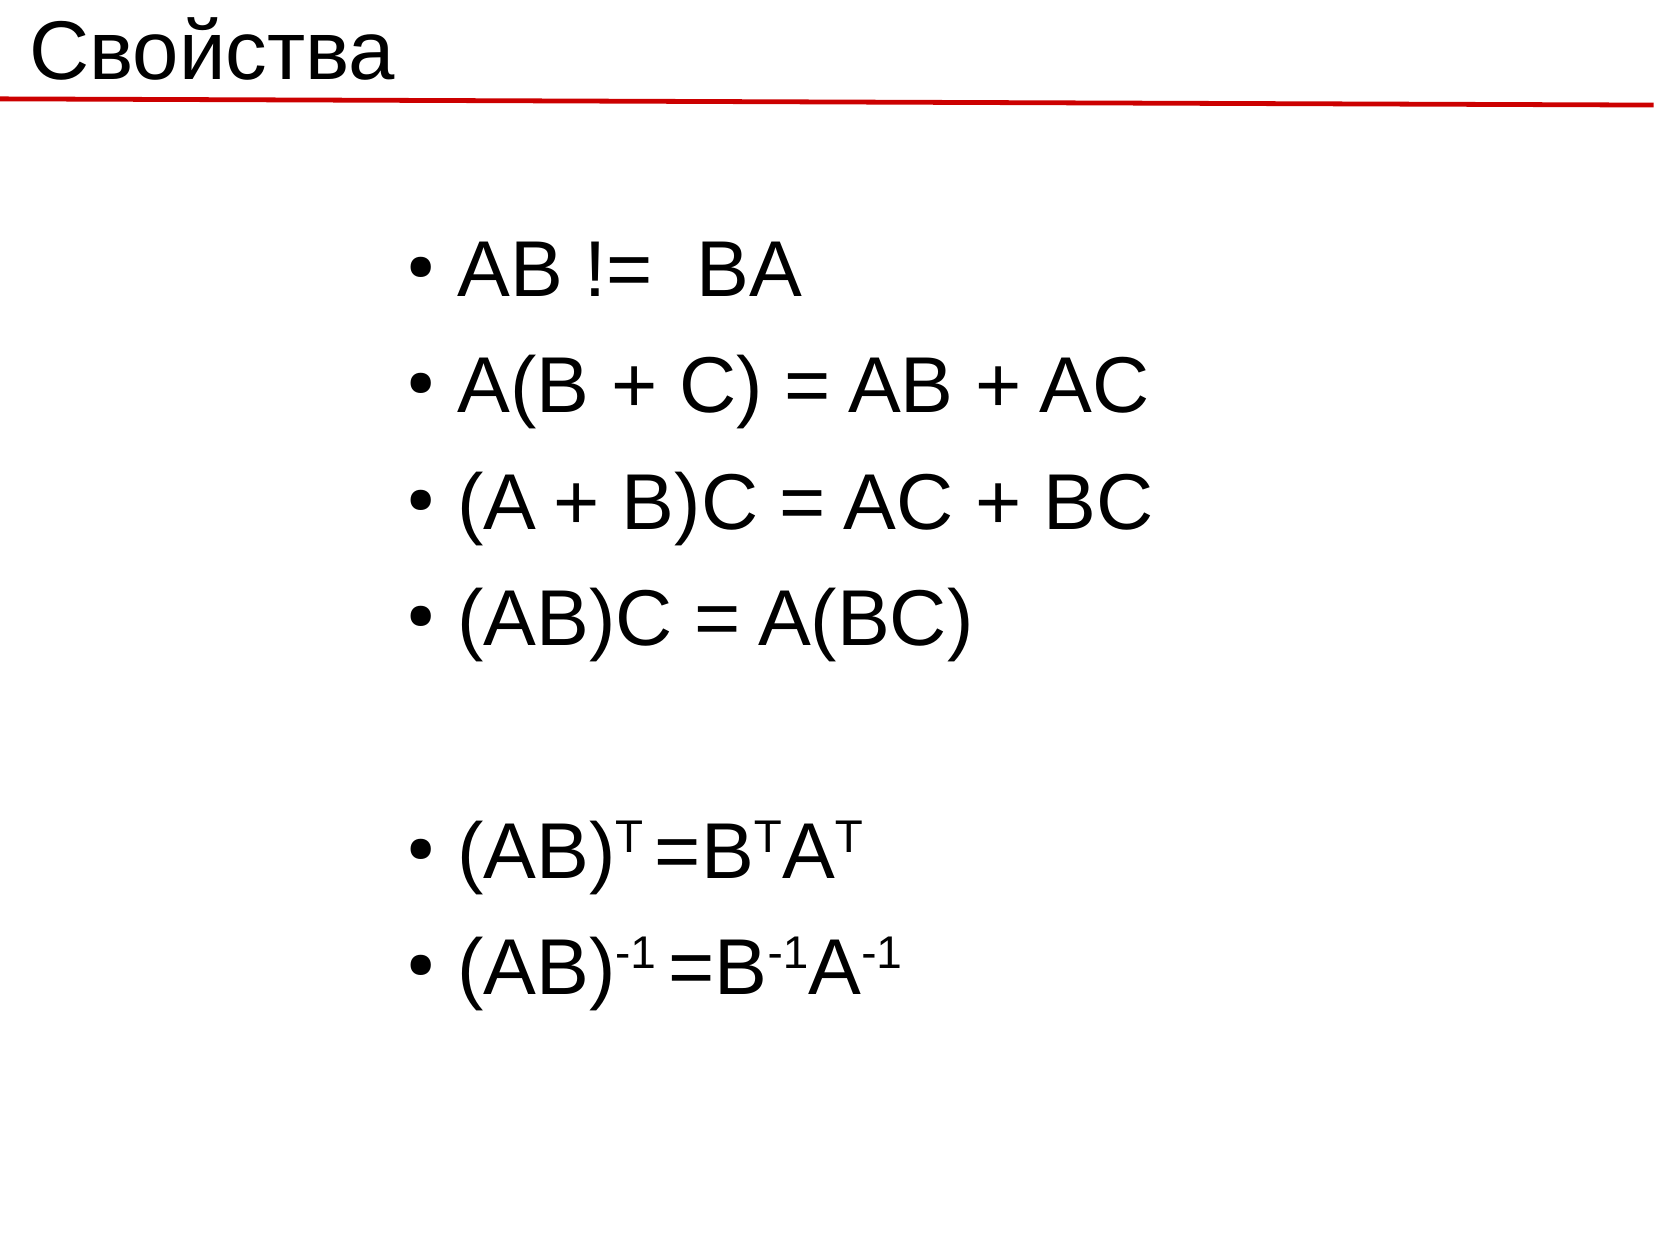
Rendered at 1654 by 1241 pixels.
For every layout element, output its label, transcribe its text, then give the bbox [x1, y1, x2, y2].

list AB != BA A(B + C) = AB + AC (A + B)C = AC + BC (AB)C = A(BC) (AB)T =BTAT (AB)-1 =B-1A-1 [390, 225, 1306, 1021]
title Свойства [29, 2, 1335, 99]
